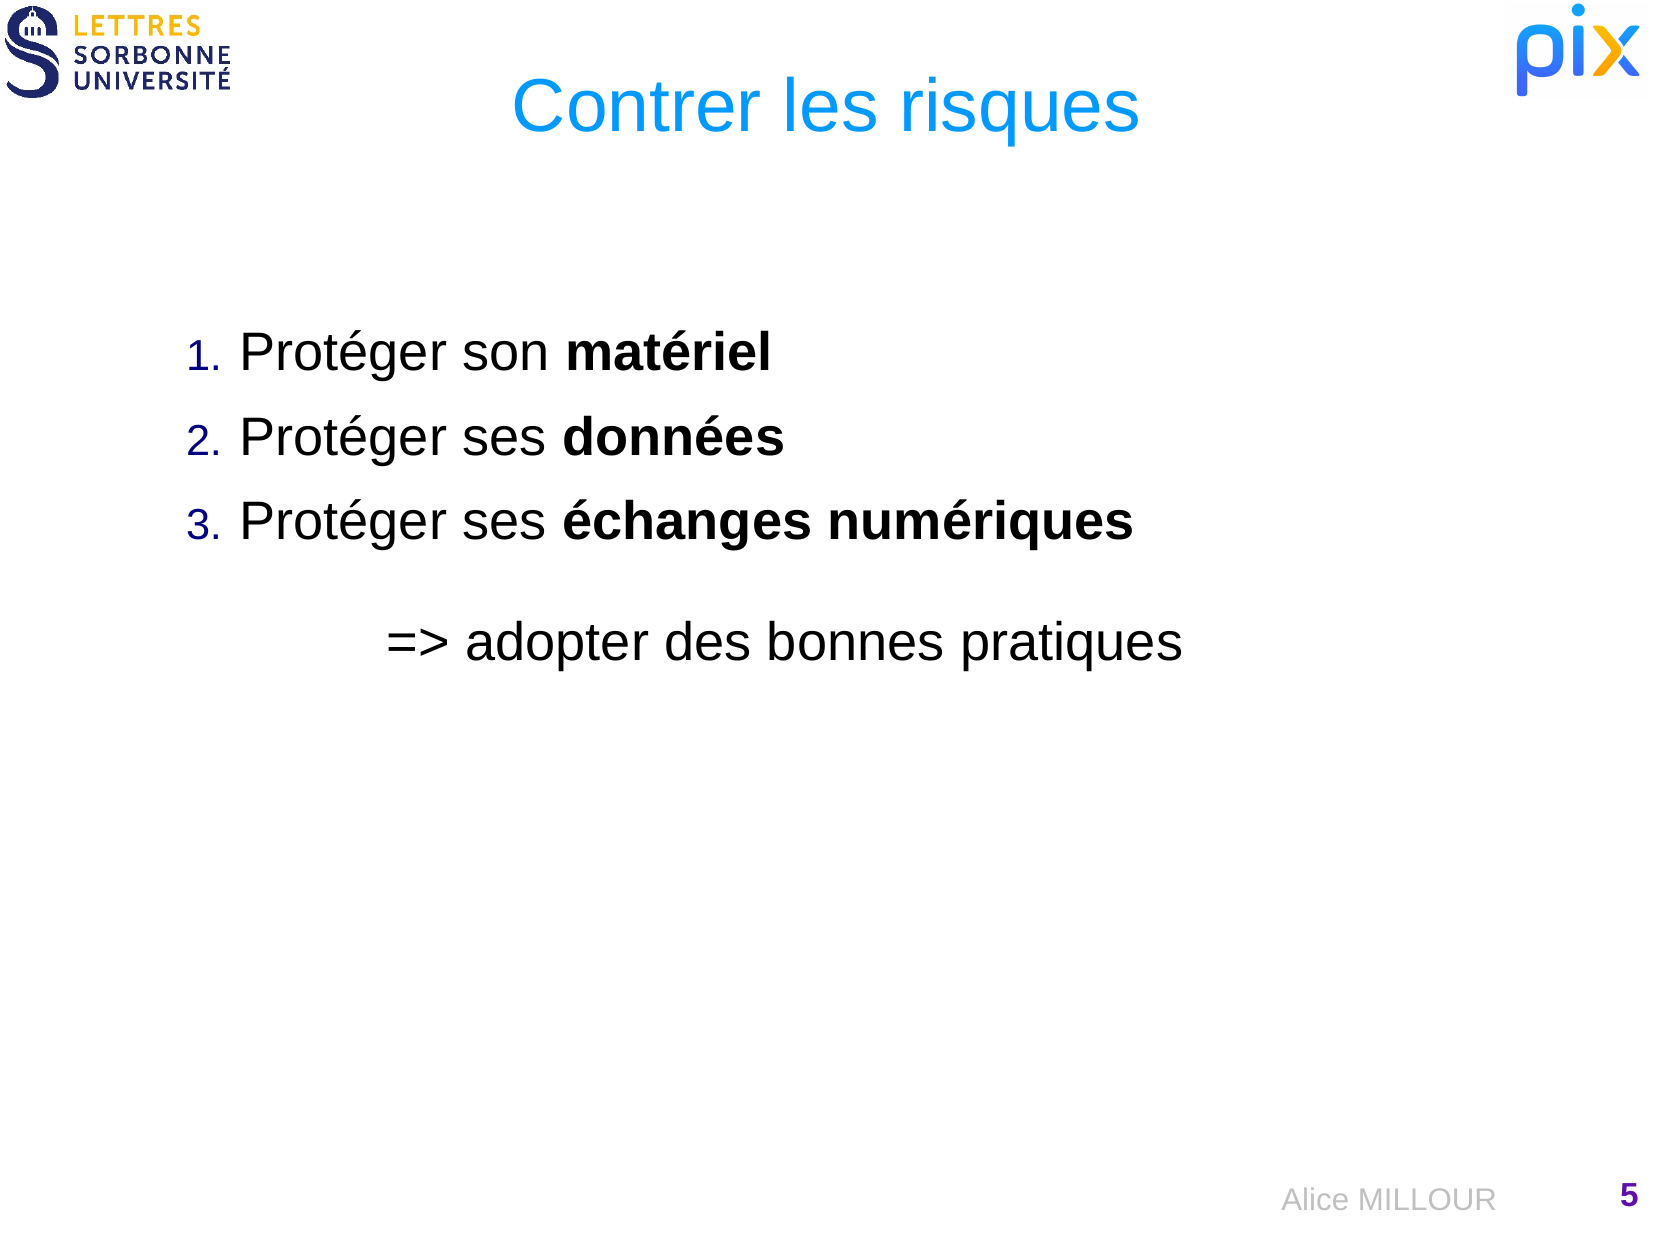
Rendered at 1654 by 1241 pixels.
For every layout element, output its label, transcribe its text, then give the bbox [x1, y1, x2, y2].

list Protéger son matériel Protéger ses données Protéger ses échanges numériques => adopter des bonnes pratiques [97, 321, 1586, 930]
picture [1571, 2, 1648, 98]
picture [5, 6, 82, 98]
title Contrer les risques [82, 2, 1571, 210]
